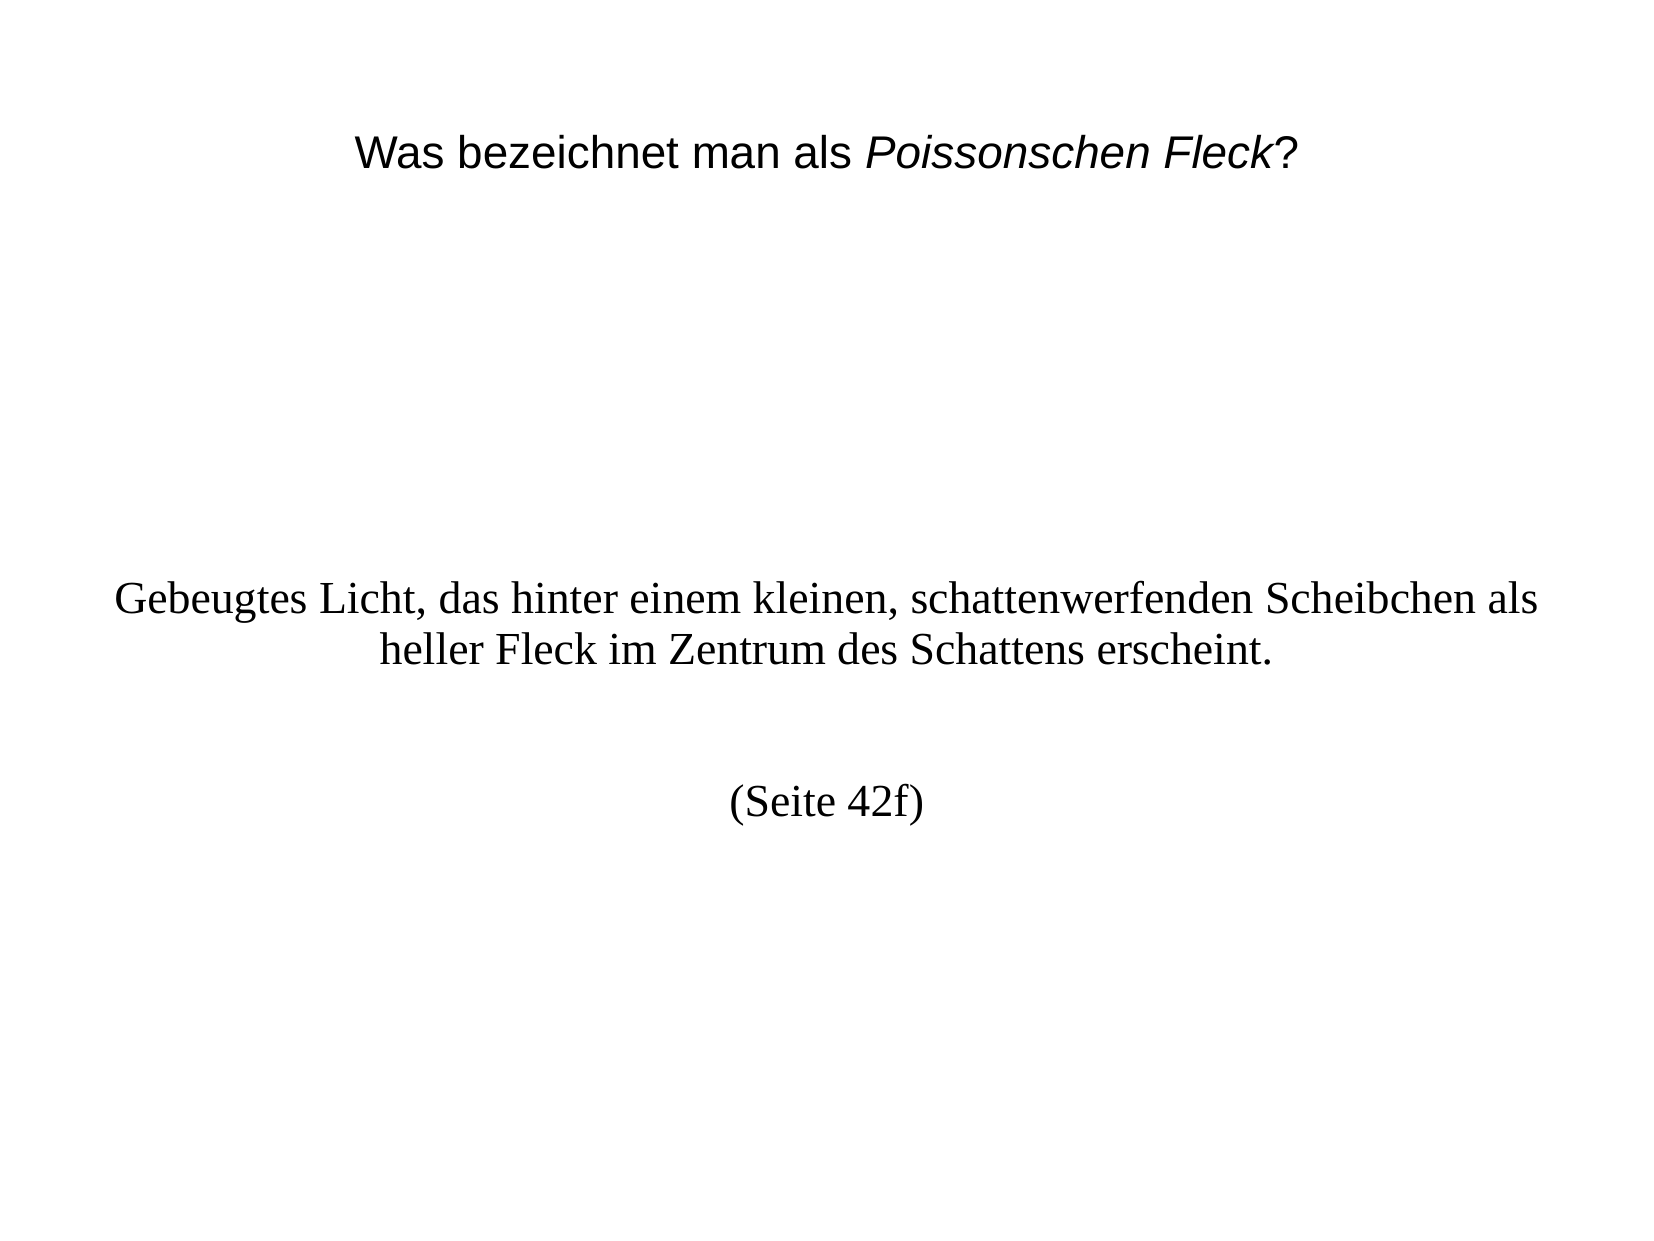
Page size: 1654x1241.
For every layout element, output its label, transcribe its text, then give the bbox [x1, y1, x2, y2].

title Was bezeichnet man als Poissonschen Fleck? [82, 49, 1571, 257]
subtitle Gebeugtes Licht, das hinter einem kleinen, schattenwerfenden Scheibchen als heller Fleck im Zentrum des Schattens erscheint. (Seite 42f) [82, 290, 1571, 1109]
